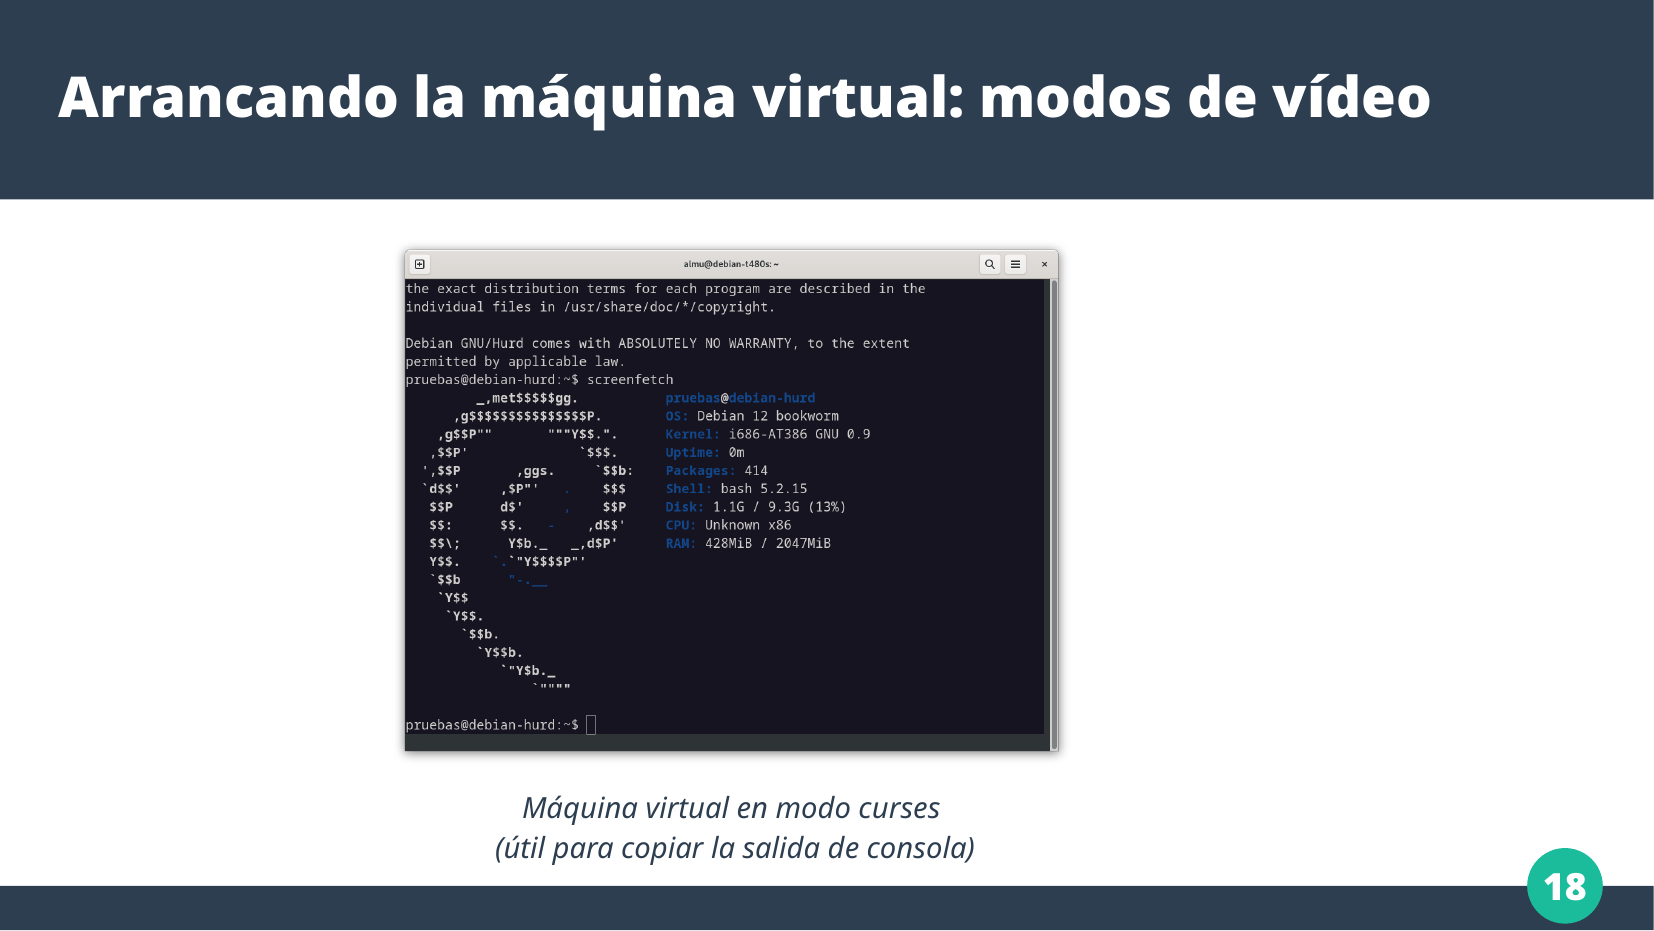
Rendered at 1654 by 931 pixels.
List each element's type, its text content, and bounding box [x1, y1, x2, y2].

title Arrancando la máquina virtual: modos de vídeo [59, 37, 1595, 155]
text_box Máquina virtual en modo curses (útil para copiar la salida de consola) [188, 768, 1282, 886]
picture [389, 236, 1074, 768]
